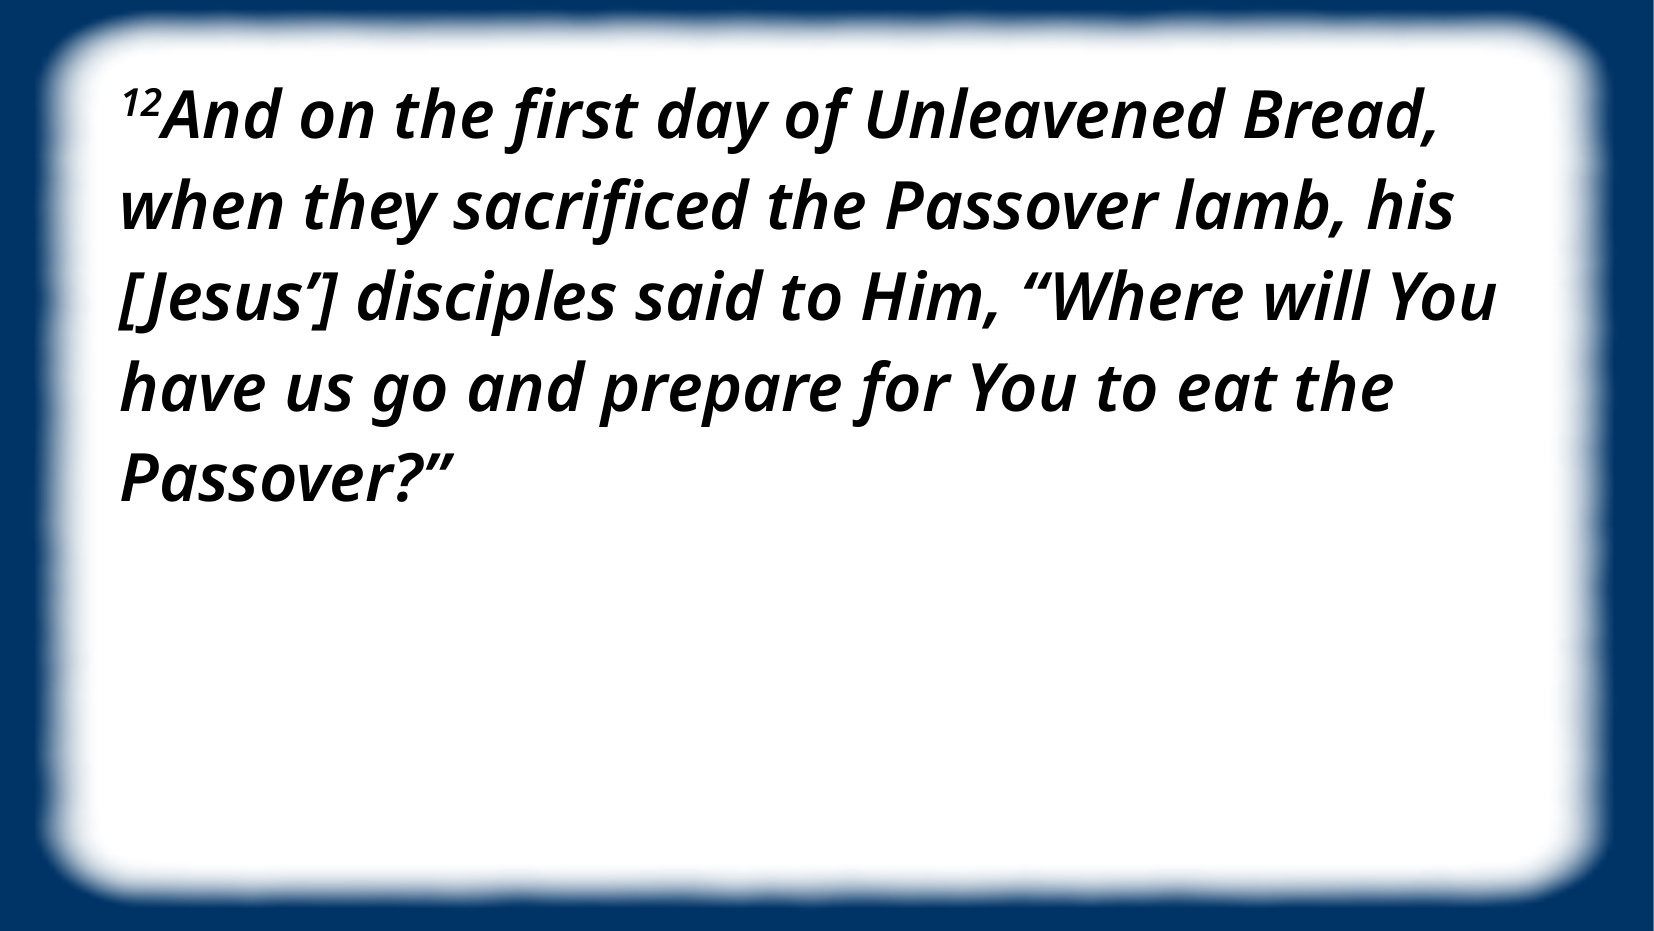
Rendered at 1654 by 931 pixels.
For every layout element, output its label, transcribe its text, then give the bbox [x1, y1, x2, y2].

picture [0, 0, 1654, 931]
text_box 12And on the first day of Unleavened Bread, when they sacrificed the Passover lamb, his [Jesus’] disciples said to Him, “Where will You have us go and prepare for You to eat the Passover?” [105, 60, 1546, 518]
